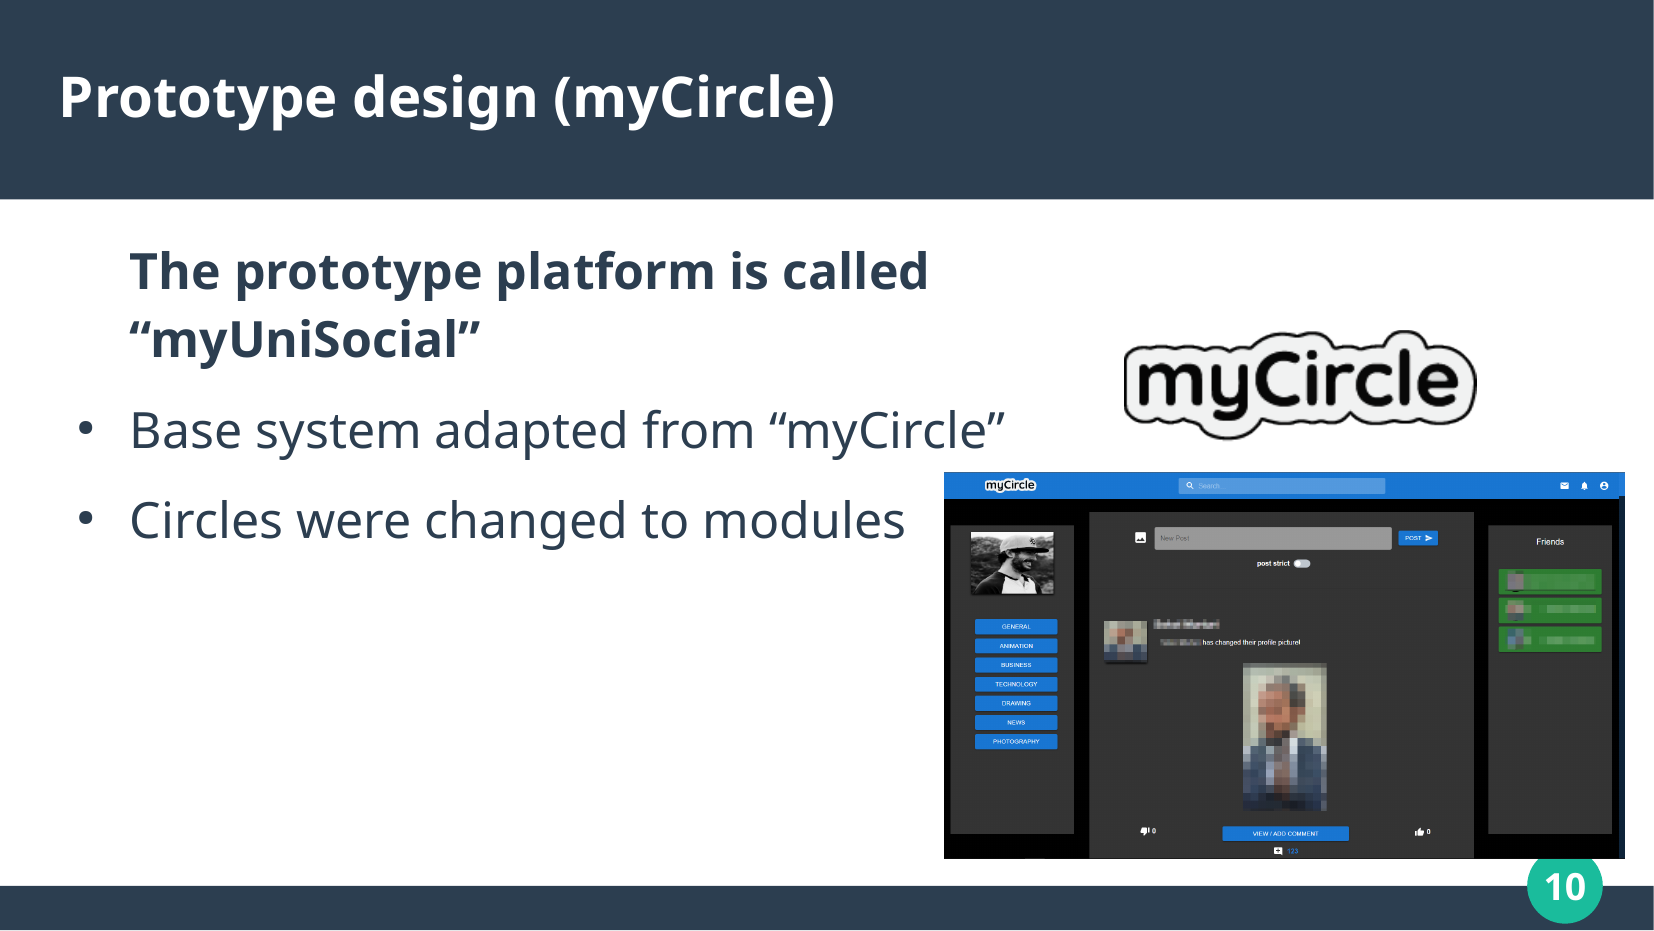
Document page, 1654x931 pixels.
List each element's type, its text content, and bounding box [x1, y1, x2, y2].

title Prototype design (myCircle) [59, 37, 1595, 155]
list The prototype platform is called “myUniSocial” Base system adapted from “myCircle” Circles were changed to modules [59, 236, 1063, 857]
picture [1124, 330, 1477, 443]
picture [944, 472, 1625, 859]
